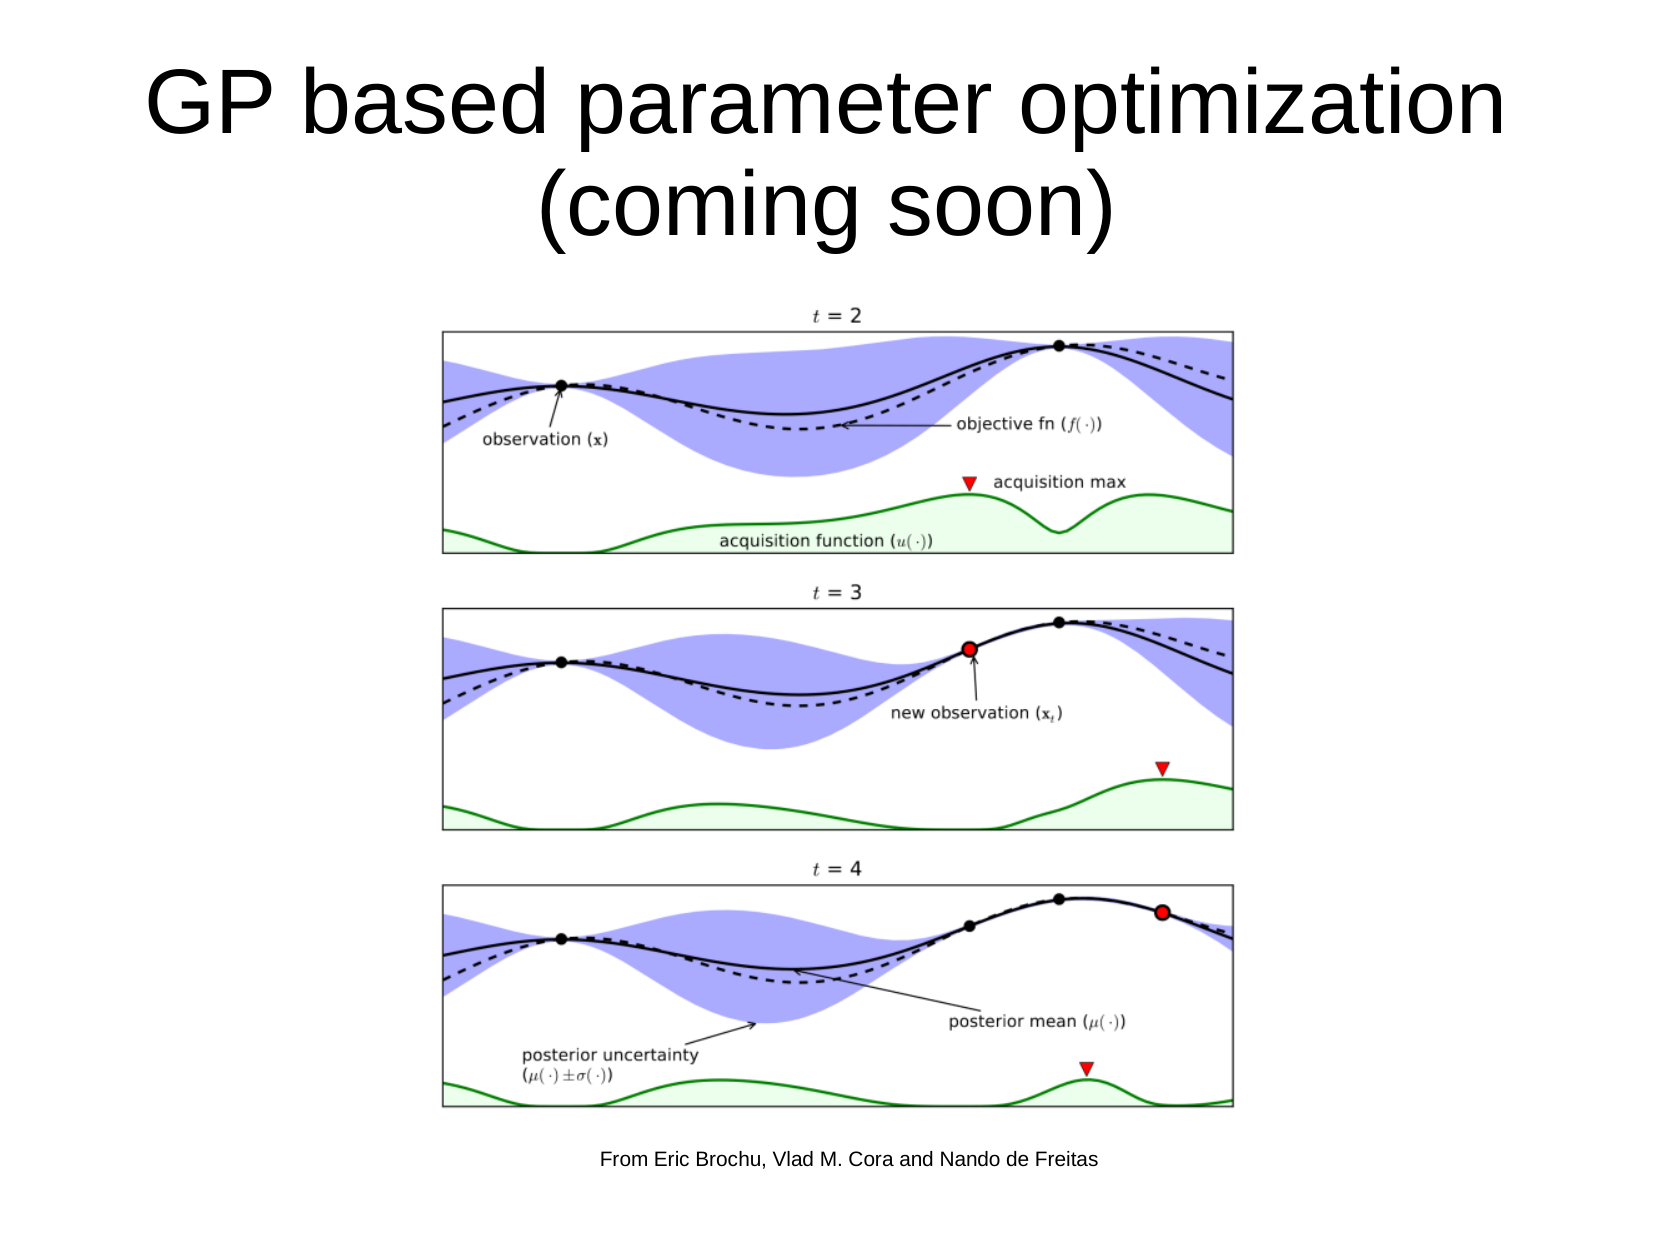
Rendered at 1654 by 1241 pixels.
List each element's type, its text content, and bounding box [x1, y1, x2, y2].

text_box From Eric Brochu, Vlad M. Cora and Nando de Freitas [584, 1140, 1125, 1179]
picture [420, 299, 1248, 1117]
title GP based parameter optimization (coming soon) [82, 49, 1571, 257]
